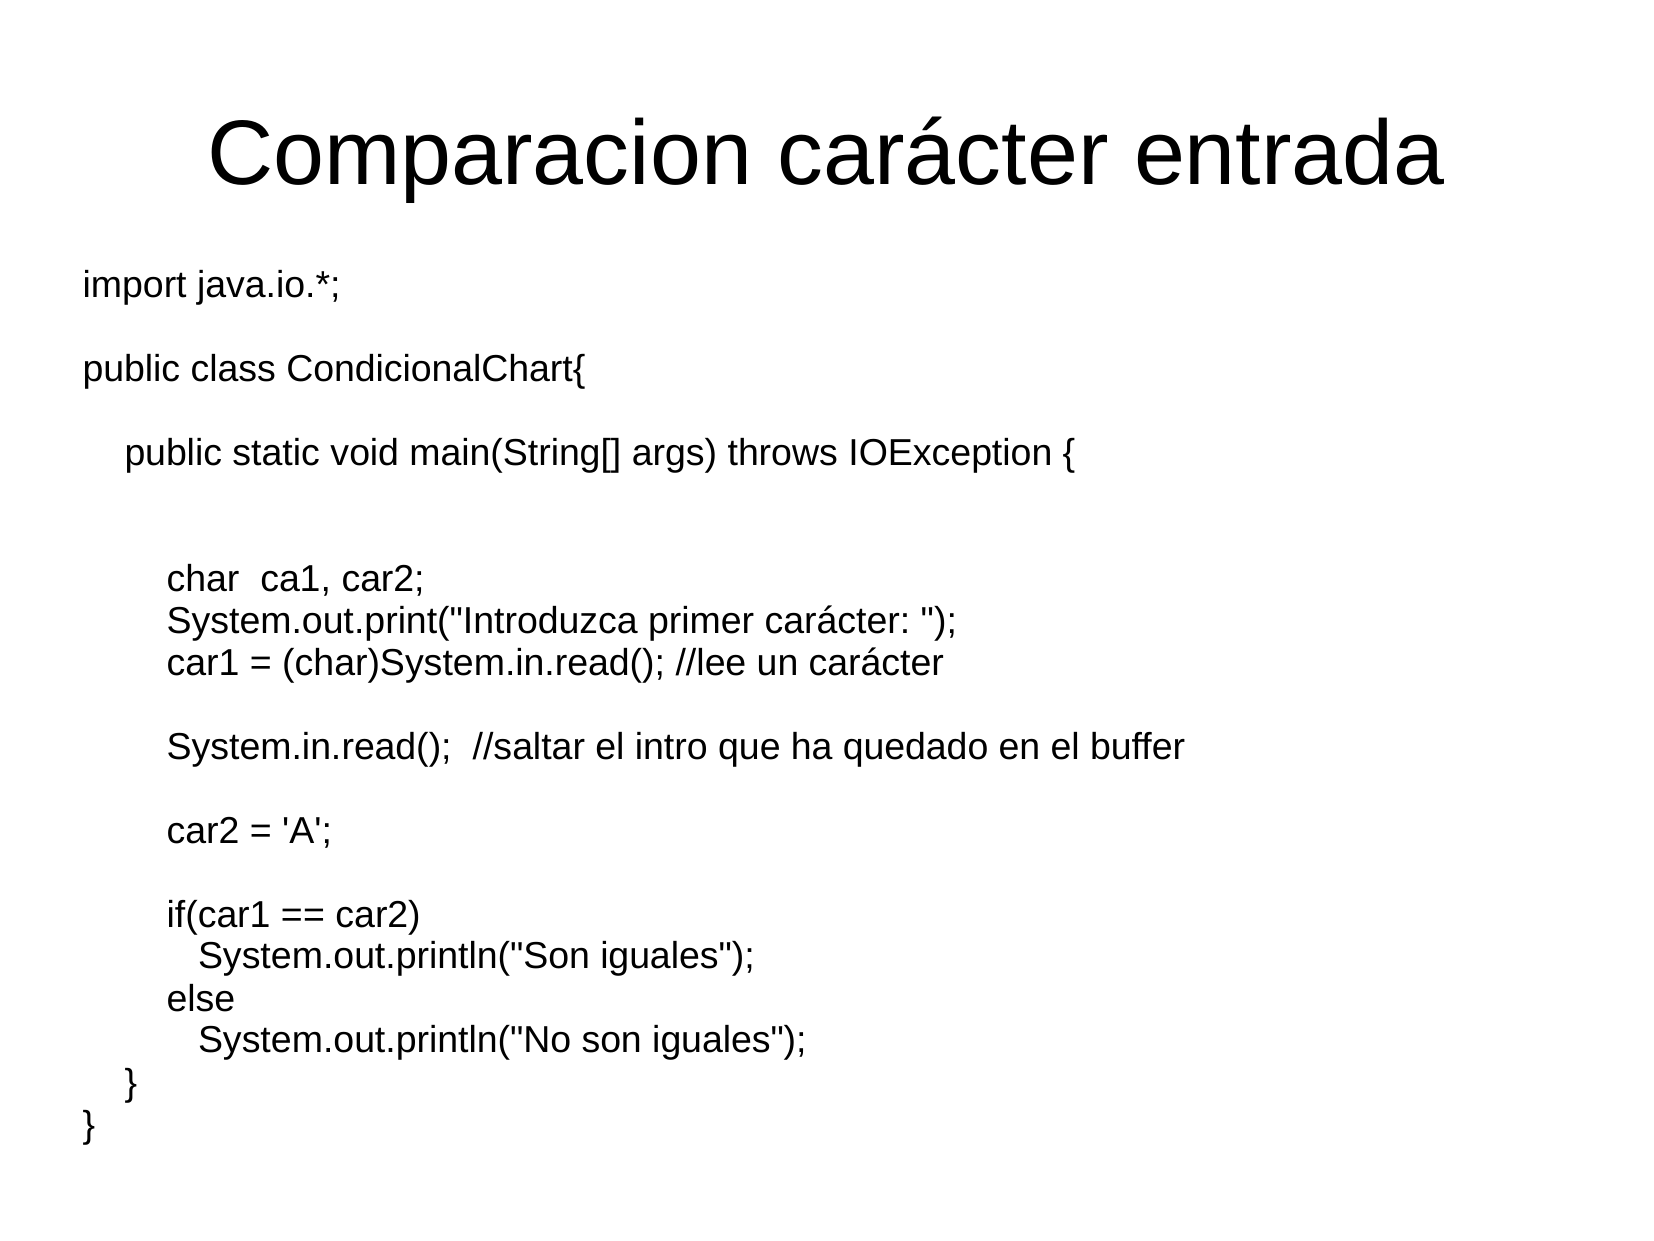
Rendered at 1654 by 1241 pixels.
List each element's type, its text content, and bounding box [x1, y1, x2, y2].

title Comparacion carácter entrada [82, 49, 1571, 178]
subtitle import java.io.*; public class CondicionalChart{ public static void main(String[] args) throws IOException { char ca1, car2; System.out.print("Introduzca primer carácter: "); car1 = (char)System.in.read(); //lee un carácter System.in.read(); //saltar el intro que ha quedado en el buffer car2 = 'A'; if(car1 == car2) System.out.println("Son iguales"); else System.out.println("No son iguales"); } } [82, 178, 1571, 1221]
